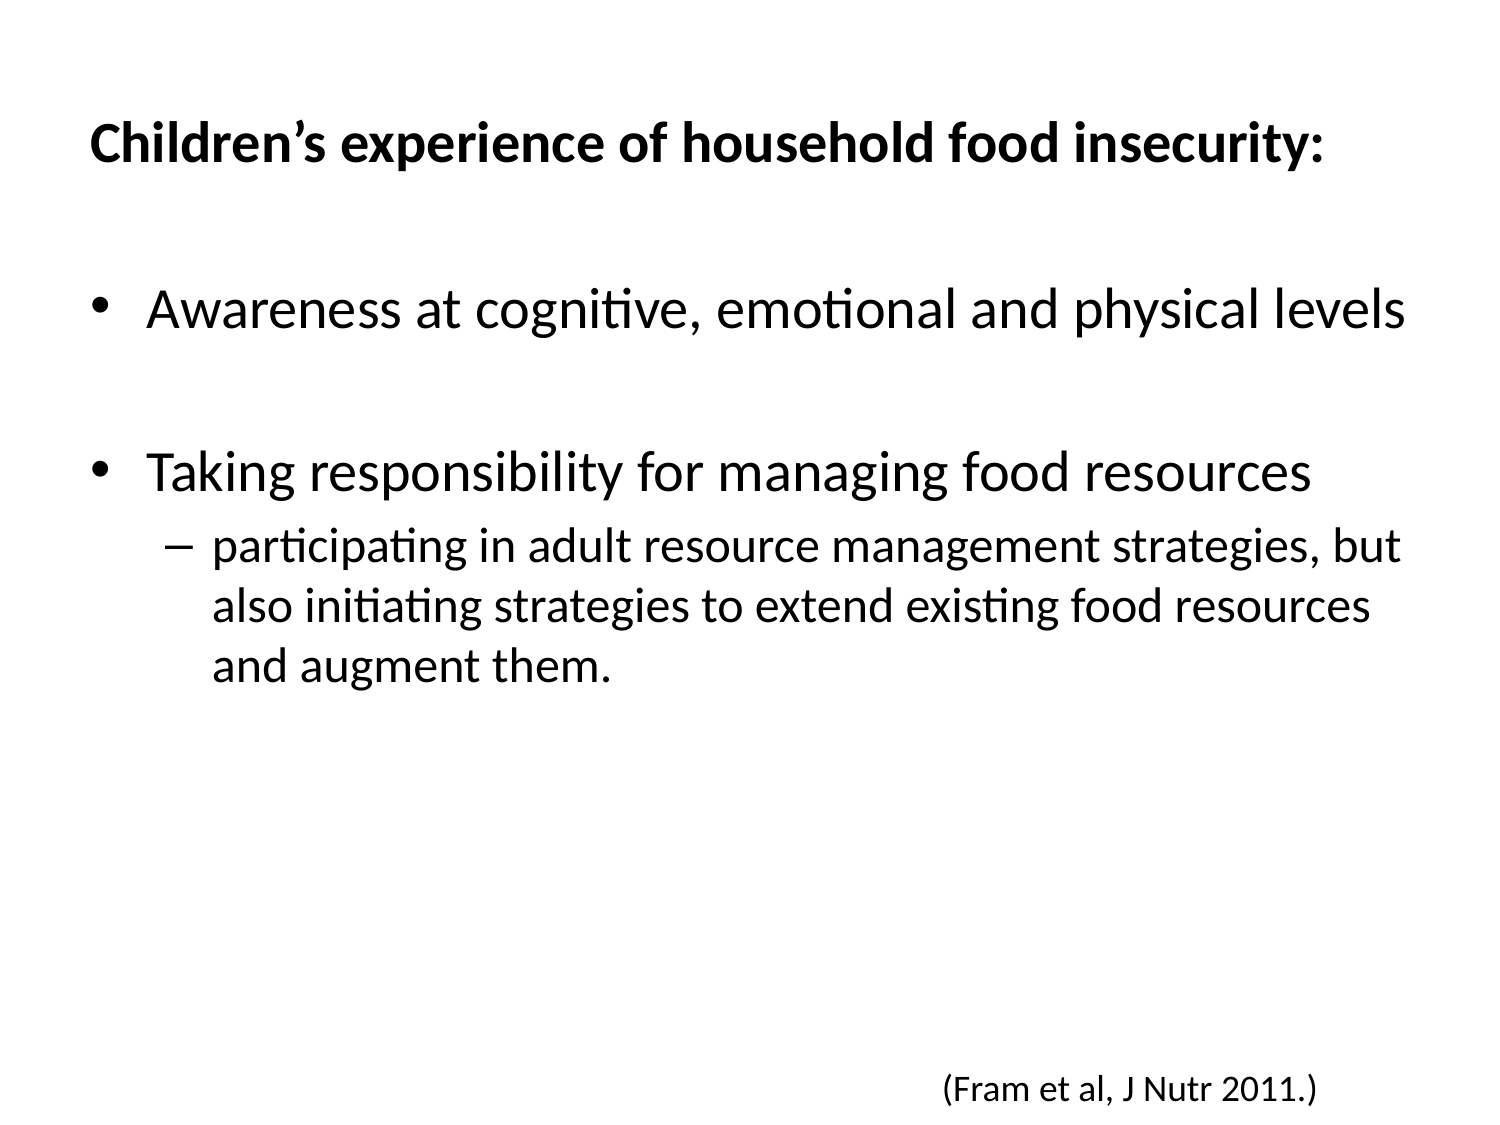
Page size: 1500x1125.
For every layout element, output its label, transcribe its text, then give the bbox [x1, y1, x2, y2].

text_box (Fram et al, J Nutr 2011.) [927, 1056, 1447, 1117]
title Children’s experience of household food insecurity: [75, 45, 1425, 233]
list Awareness at cognitive, emotional and physical levels Taking responsibility for managing food resources participating in adult resource management strategies, but also initiating strategies to extend existing food resources and augment them. [75, 262, 1425, 1005]
